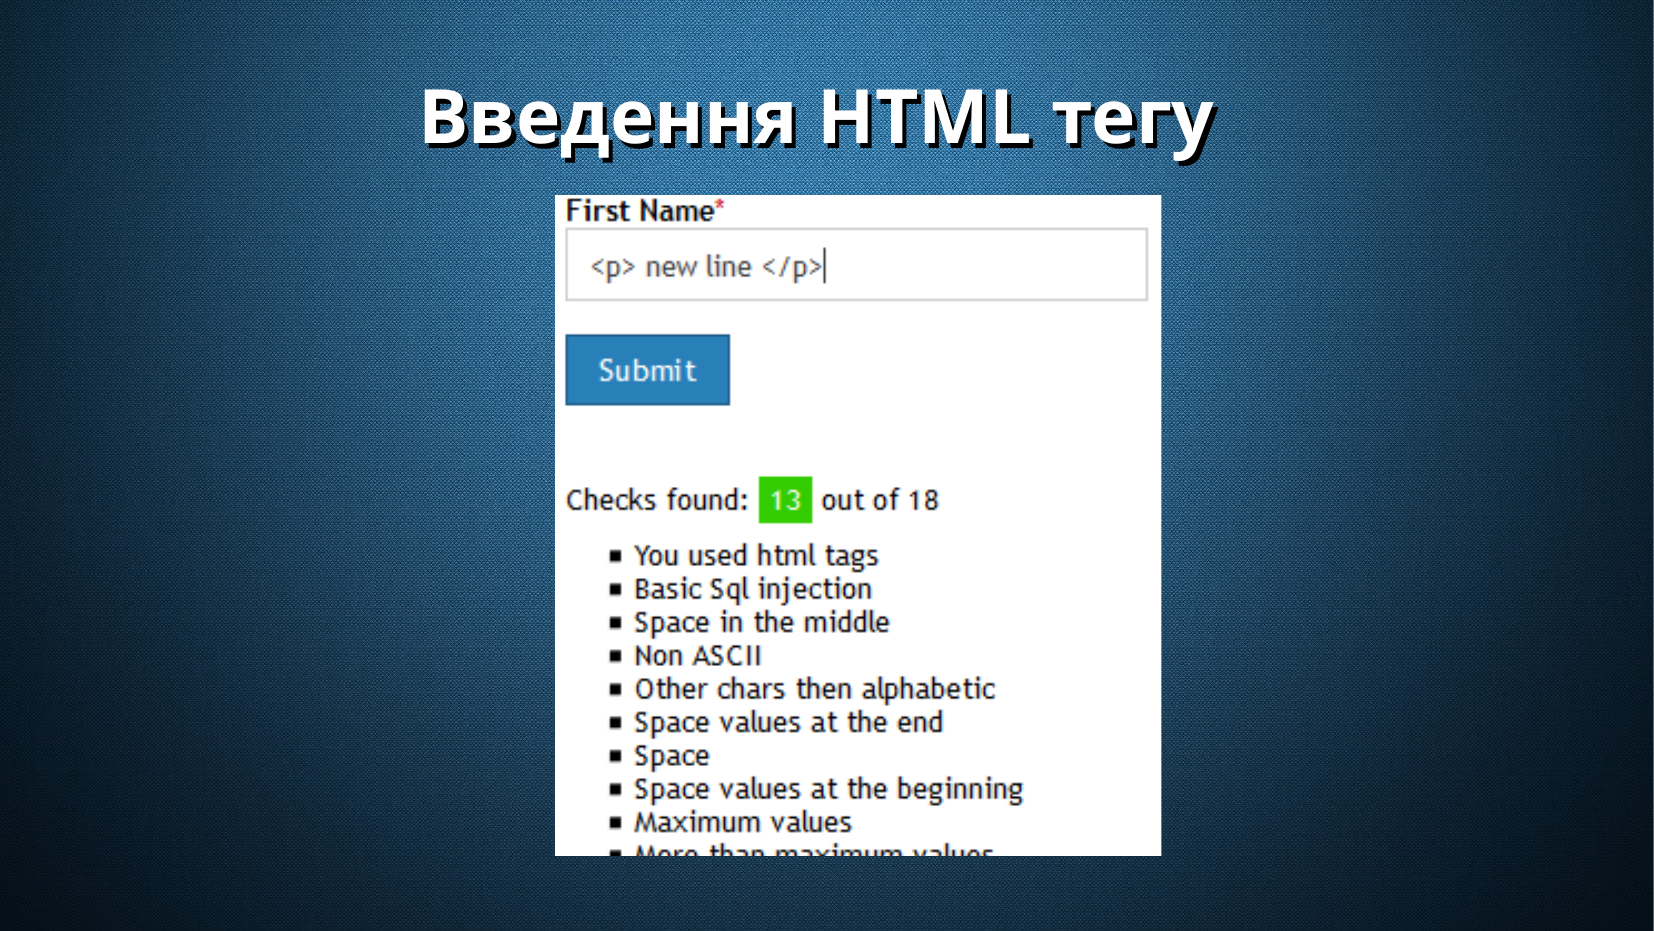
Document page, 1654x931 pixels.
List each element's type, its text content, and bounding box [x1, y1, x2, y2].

picture [0, 0, 1654, 931]
title Введення HTML тегу [82, 37, 1571, 193]
